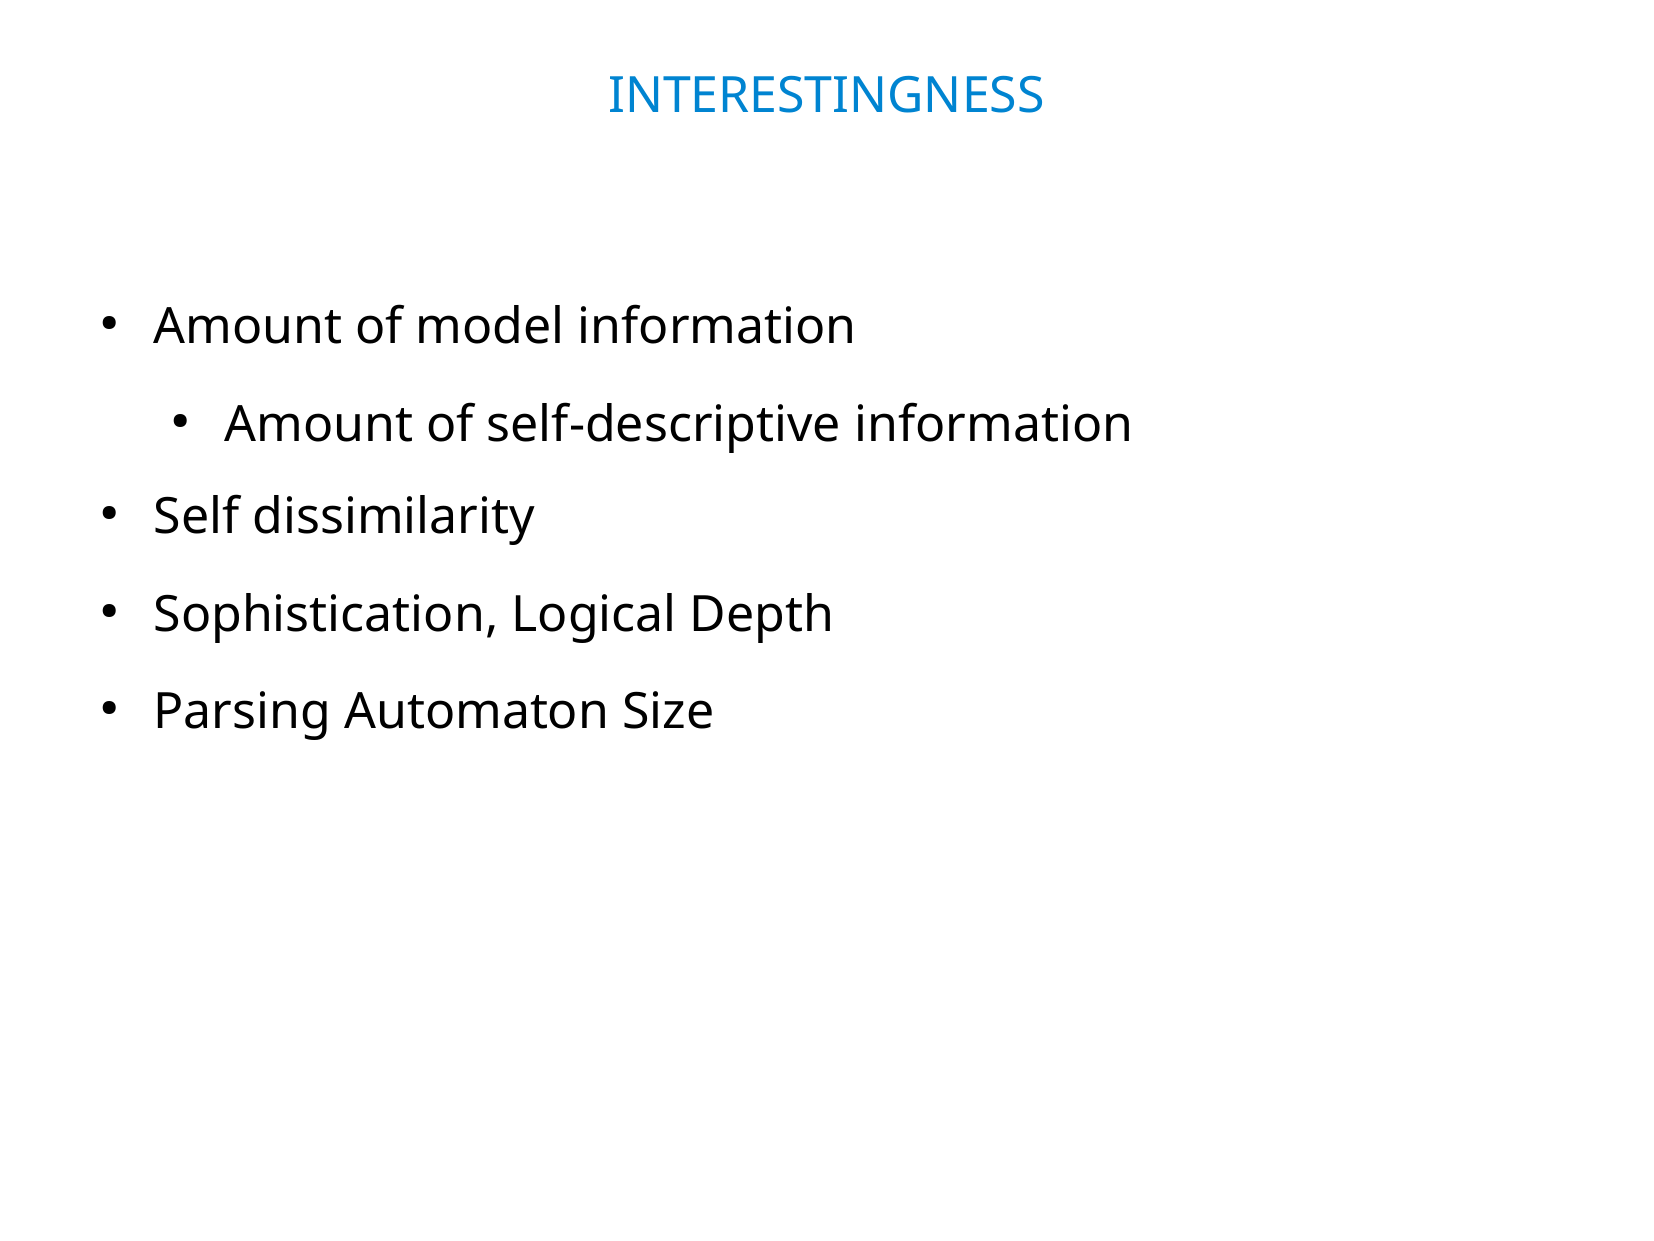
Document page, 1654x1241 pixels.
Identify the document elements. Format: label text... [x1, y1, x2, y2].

list Amount of model information Amount of self-descriptive information Self dissimilarity Sophistication, Logical Depth Parsing Automaton Size [82, 290, 1571, 1109]
title INTERESTINGNESS [82, 61, 1571, 126]
